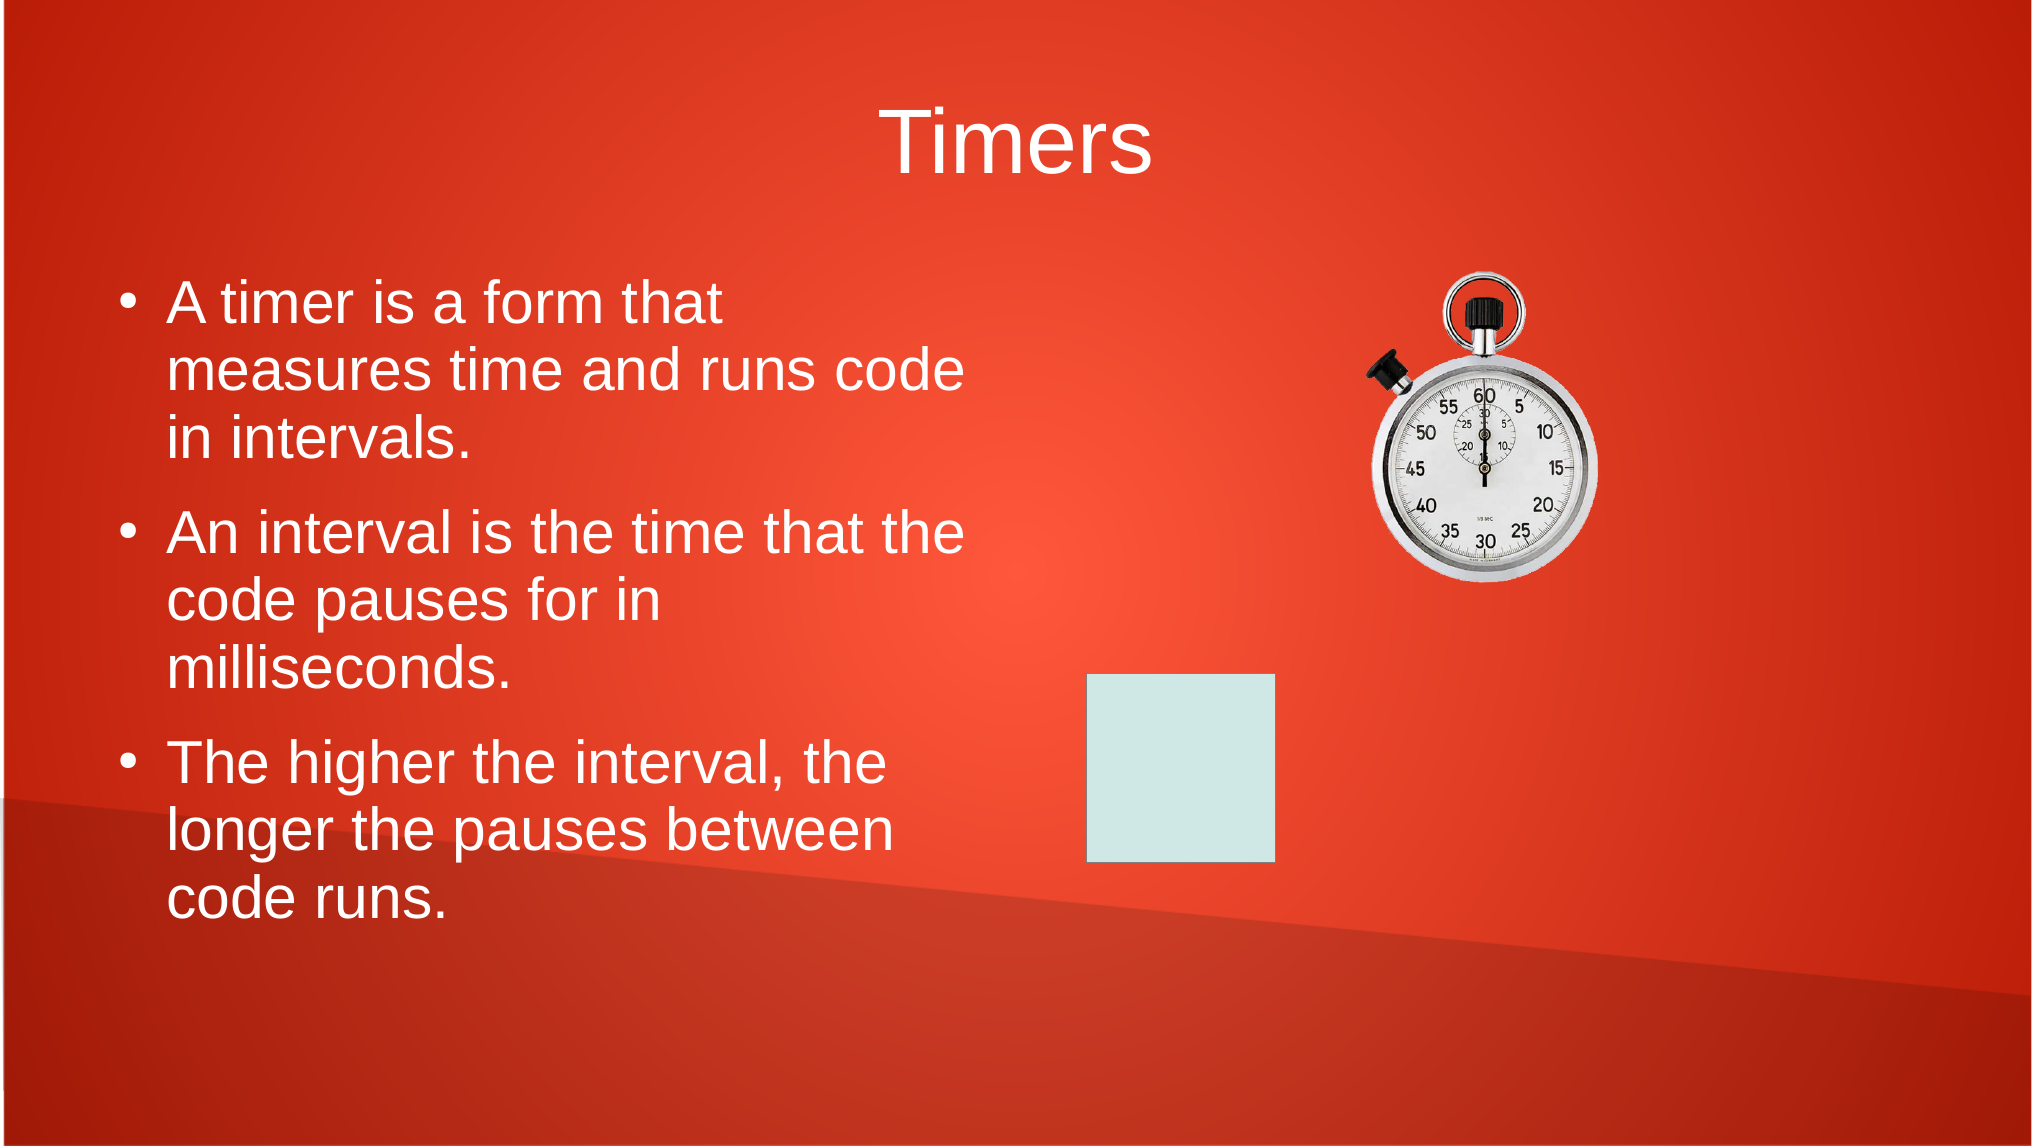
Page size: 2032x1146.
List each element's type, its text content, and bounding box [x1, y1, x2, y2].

title Timers [101, 45, 1930, 237]
text_box [1086, 673, 1276, 863]
picture [0, 0, 2032, 1146]
list A timer is a form that measures time and runs code in intervals. An interval is the time that the code pauses for in milliseconds. The higher the interval, the longer the pauses between code runs. [101, 268, 994, 933]
